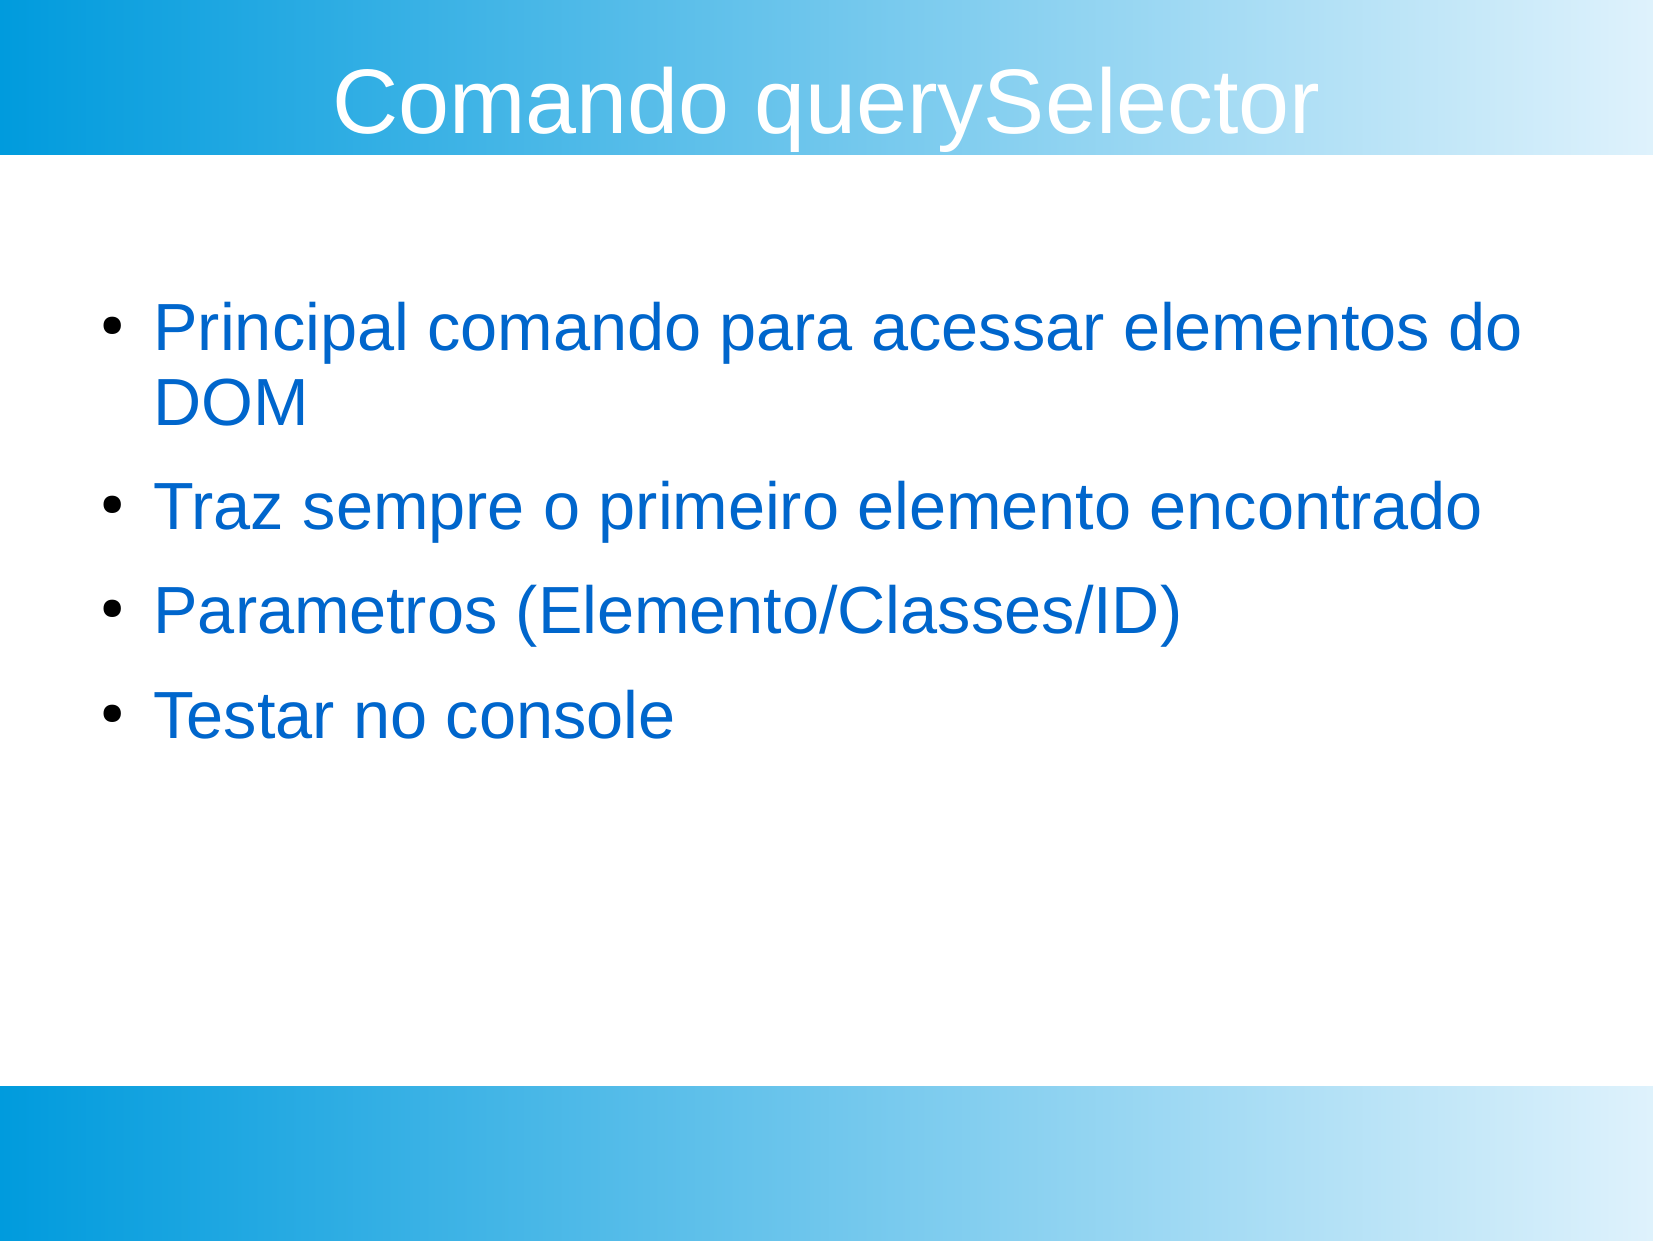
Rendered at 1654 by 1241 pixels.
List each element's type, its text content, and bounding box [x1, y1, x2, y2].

title Comando querySelector [82, 49, 1571, 155]
list Principal comando para acessar elementos do DOM Traz sempre o primeiro elemento encontrado Parametros (Elemento/Classes/ID) Testar no console [82, 290, 1571, 1010]
